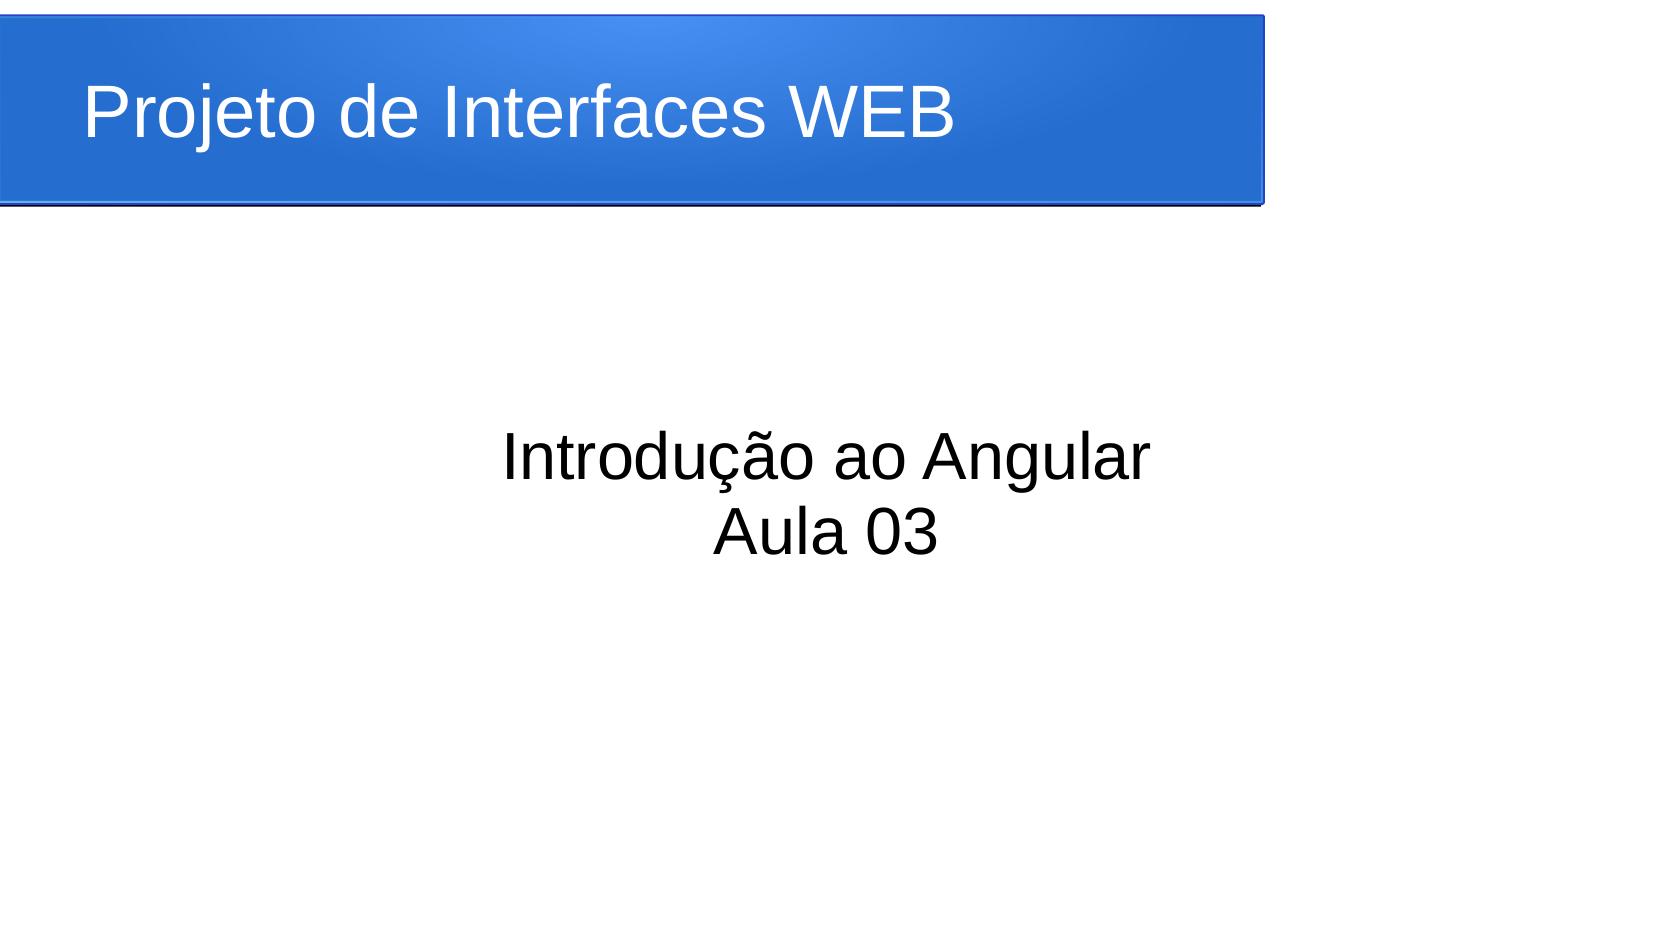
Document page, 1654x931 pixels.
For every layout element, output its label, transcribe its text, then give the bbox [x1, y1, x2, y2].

subtitle Introdução ao Angular Aula 03 [82, 224, 1571, 764]
title Projeto de Interfaces WEB [82, 35, 1235, 189]
